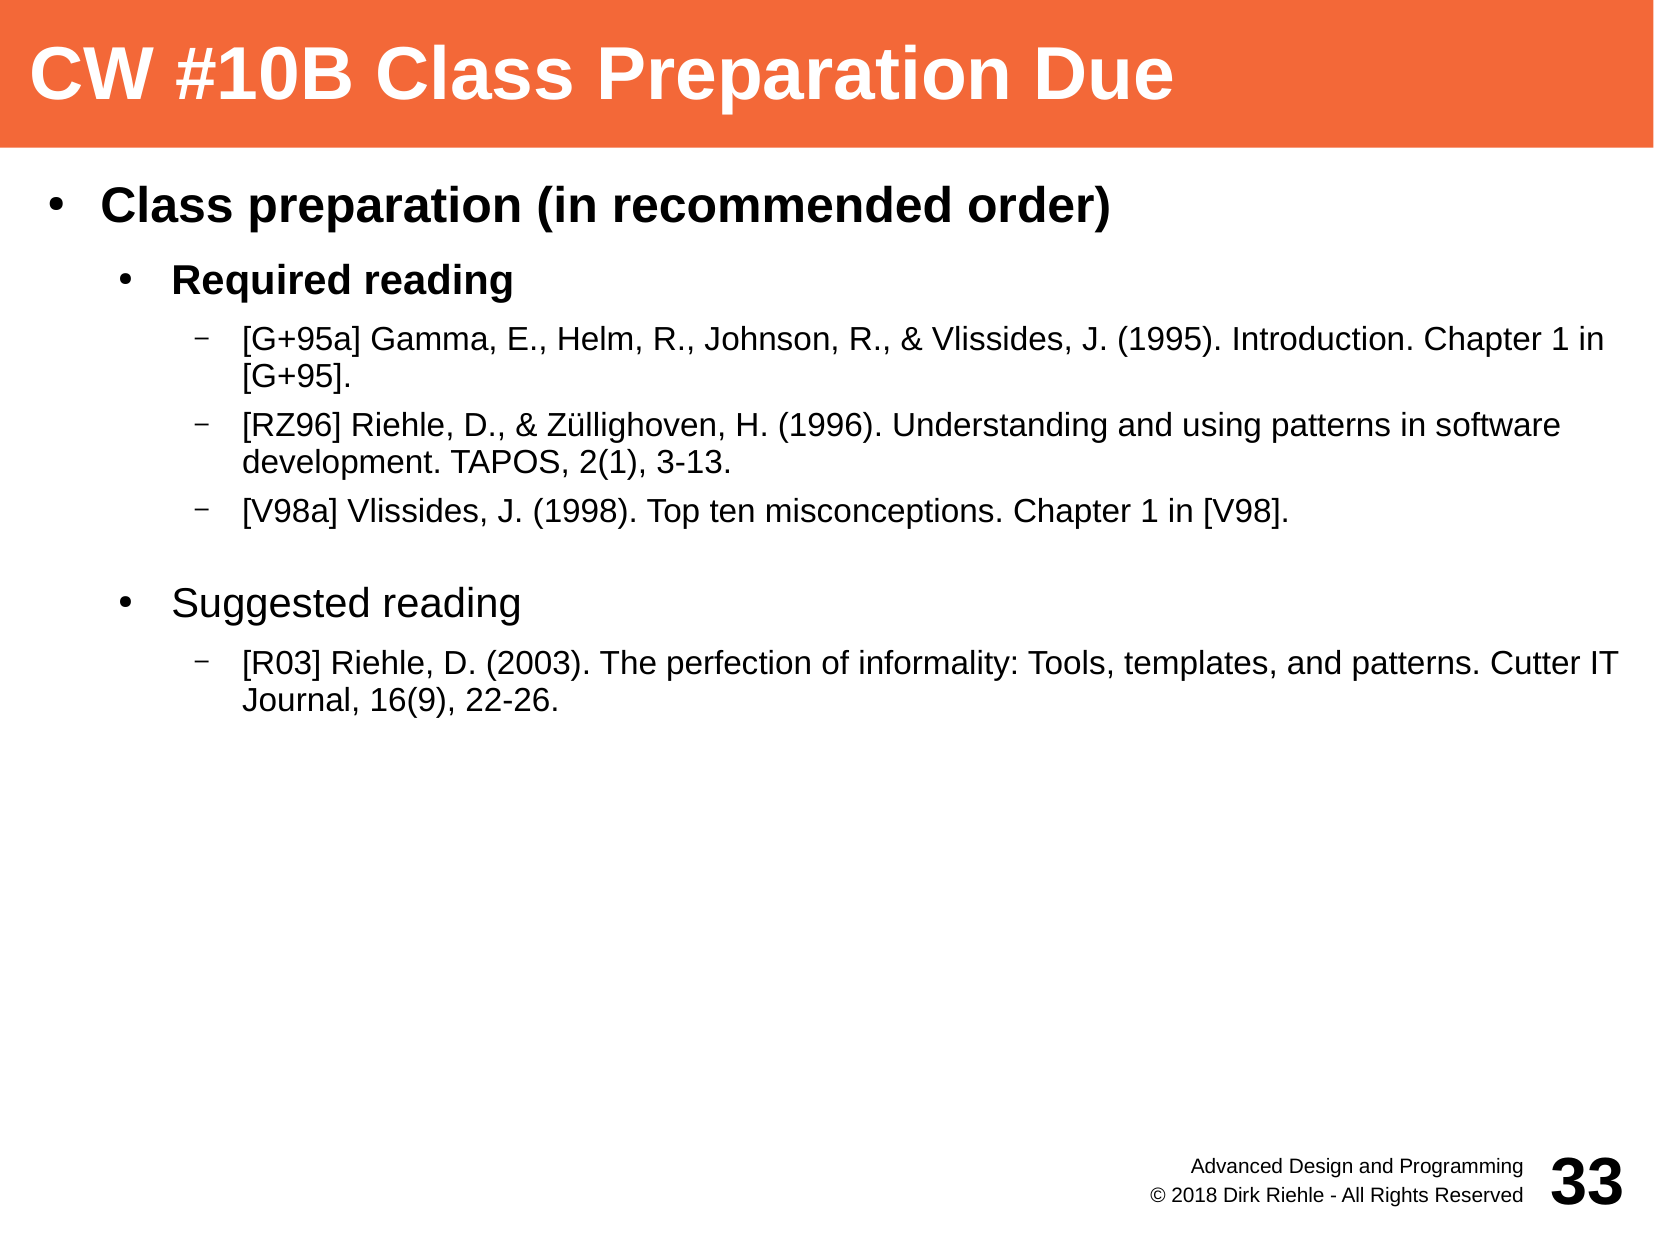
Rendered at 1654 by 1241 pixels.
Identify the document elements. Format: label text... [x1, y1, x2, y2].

list Class preparation (in recommended order) Required reading [G+95a] Gamma, E., Helm, R., Johnson, R., & Vlissides, J. (1995). Introduction. Chapter 1 in [G+95]. [RZ96] Riehle, D., & Züllighoven, H. (1996). Understanding and using patterns in software development. TAPOS, 2(1), 3-13. [V98a] Vlissides, J. (1998). Top ten misconceptions. Chapter 1 in [V98]. Suggested reading [R03] Riehle, D. (2003). The perfection of informality: Tools, templates, and patterns. Cutter IT Journal, 16(9), 22-26. [29, 177, 1625, 1211]
title CW #10B Class Preparation Due [0, 0, 1654, 148]
